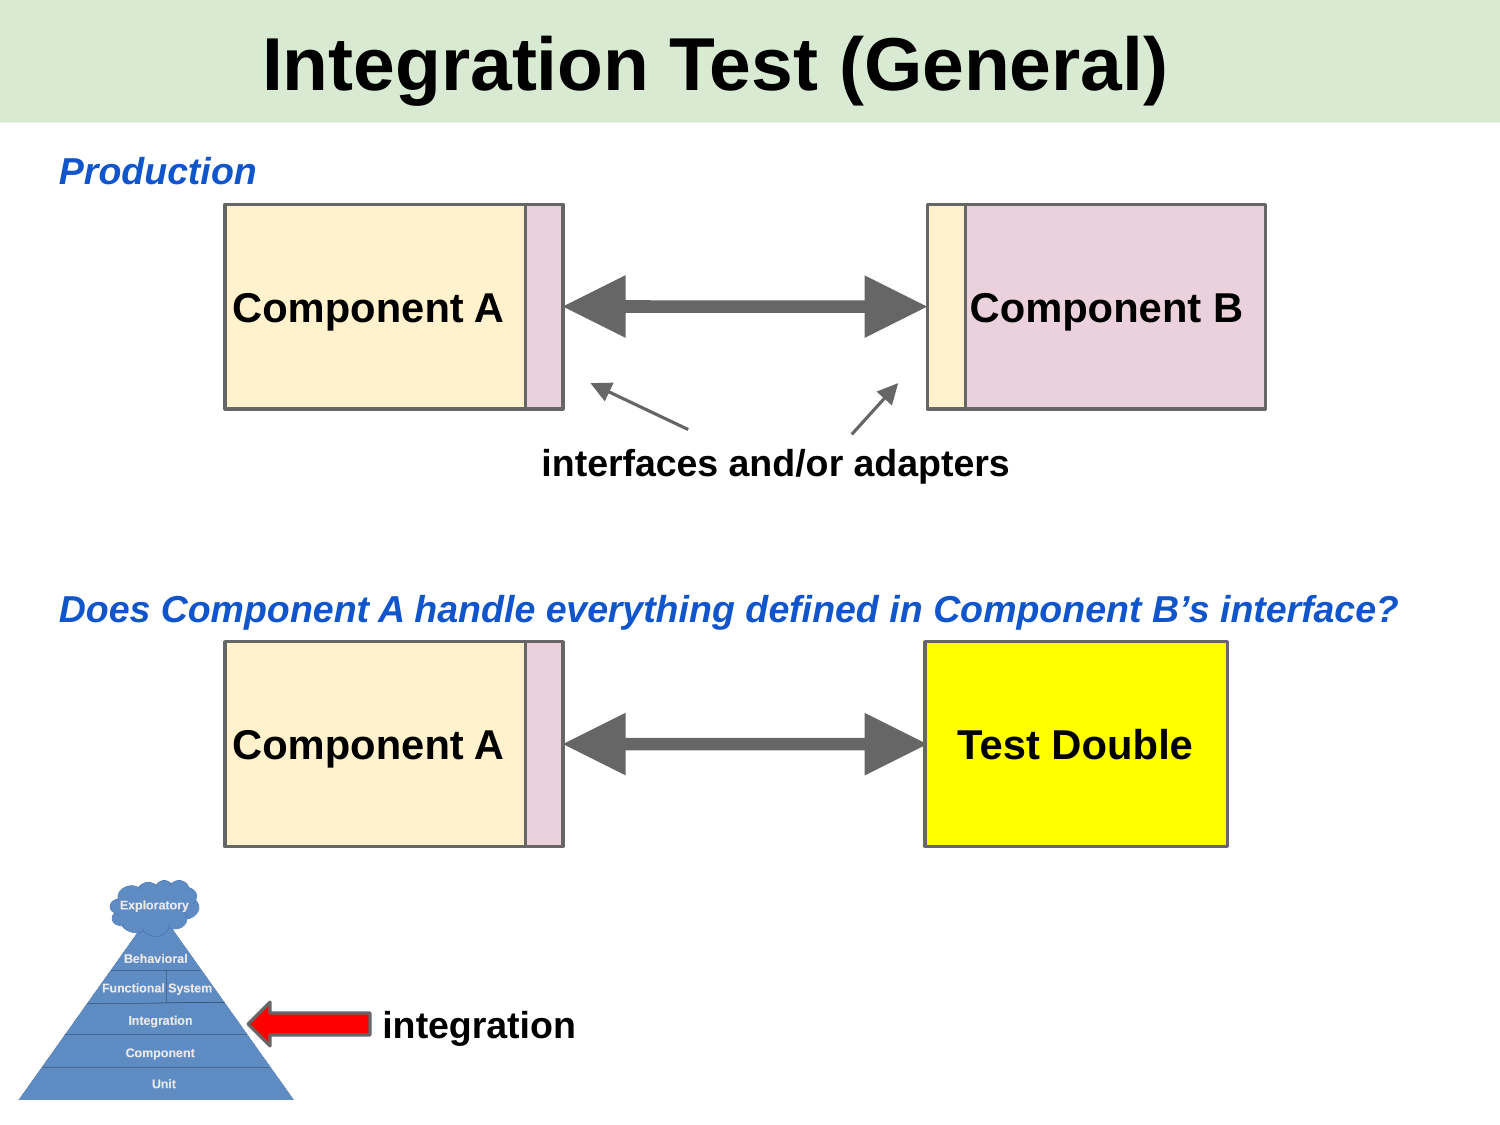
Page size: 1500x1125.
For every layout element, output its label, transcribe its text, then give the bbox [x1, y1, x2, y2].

text_box Test Double [942, 703, 1218, 782]
text_box interfaces and/or adapters [526, 424, 1038, 491]
text_box Component B [954, 265, 1280, 344]
text_box [248, 1002, 367, 1046]
text_box [225, 648, 564, 847]
text_box Production [43, 132, 284, 211]
text_box Does Component A handle everything defined in Component B’s interface? [43, 569, 1448, 648]
text_box [925, 648, 1228, 847]
picture [18, 880, 294, 1100]
text_box [927, 204, 1266, 410]
text_box integration [367, 985, 607, 1053]
text_box [225, 204, 564, 410]
text_box Integration Test (General) [0, 0, 1500, 123]
text_box Component A [217, 265, 542, 344]
text_box Component A [217, 703, 542, 782]
